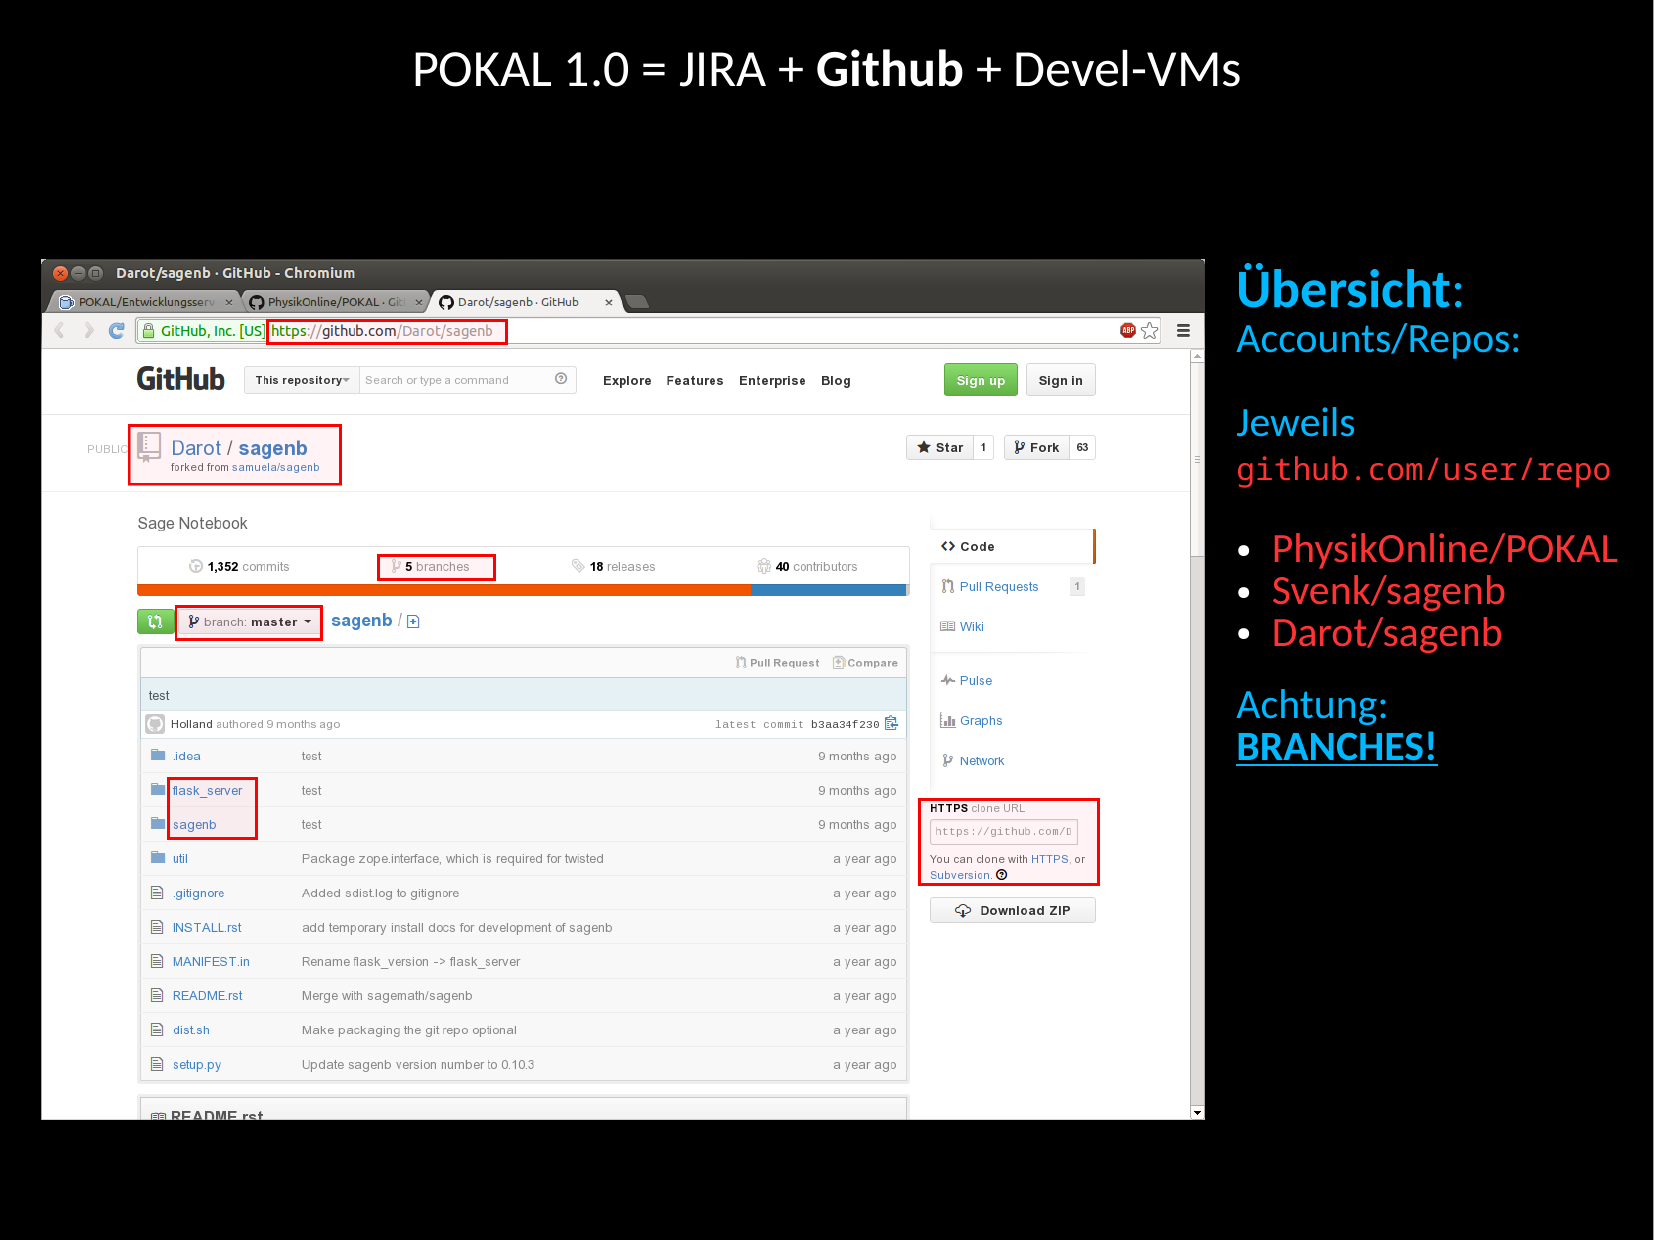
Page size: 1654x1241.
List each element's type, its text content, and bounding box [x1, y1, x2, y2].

text_box Übersicht: Accounts/Repos: Jeweils github.com/user/repo PhysikOnline/POKAL Svenk/sagenb Darot/sagenb Achtung: BRANCHES! [1221, 259, 1654, 1111]
picture [41, 259, 1205, 1120]
text_box POKAL 1.0 = JIRA + Github + Devel-VMs [397, 39, 1258, 119]
